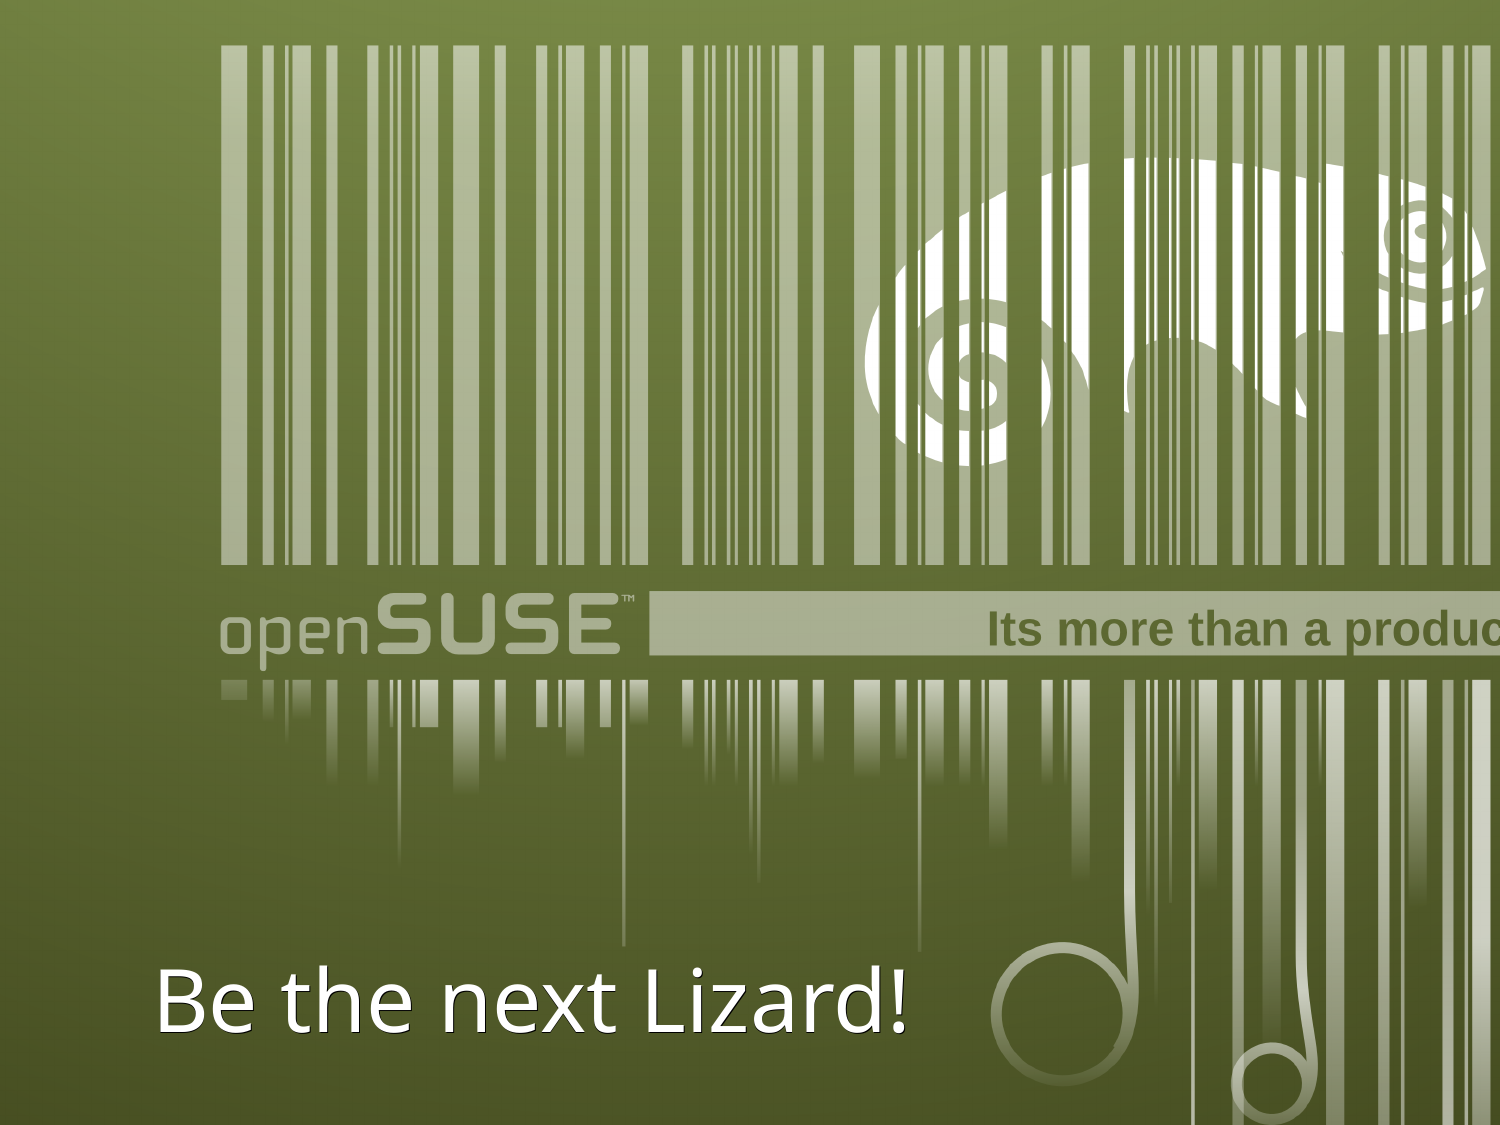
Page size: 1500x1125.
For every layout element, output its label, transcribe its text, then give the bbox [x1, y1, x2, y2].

title Be the next Lizard! [124, 864, 938, 1125]
picture [0, 0, 1500, 1125]
